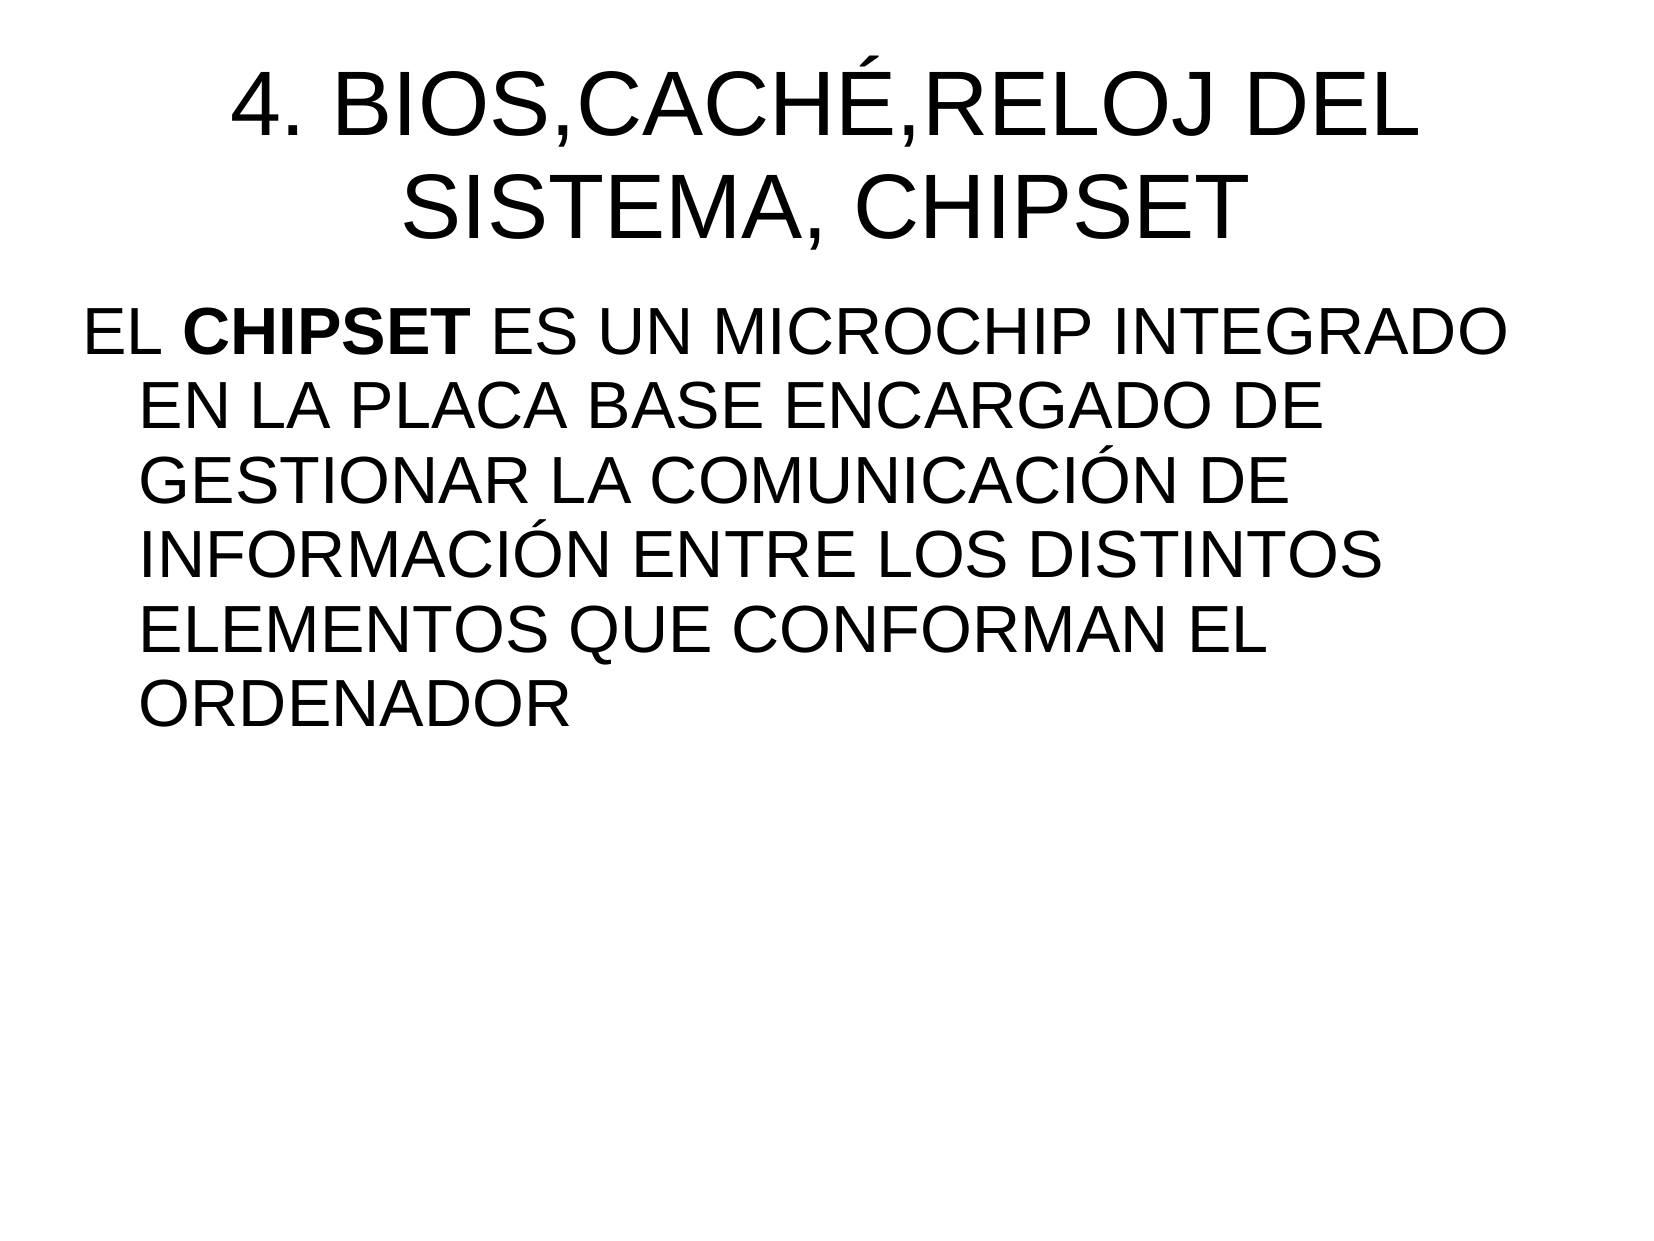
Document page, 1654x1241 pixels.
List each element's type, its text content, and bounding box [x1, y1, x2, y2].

list EL CHIPSET ES UN MICROCHIP INTEGRADO EN LA PLACA BASE ENCARGADO DE GESTIONAR LA COMUNICACIÓN DE INFORMACIÓN ENTRE LOS DISTINTOS ELEMENTOS QUE CONFORMAN EL ORDENADOR [82, 290, 1571, 1109]
title 4. BIOS,CACHÉ,RELOJ DEL SISTEMA, CHIPSET [82, 47, 1571, 259]
